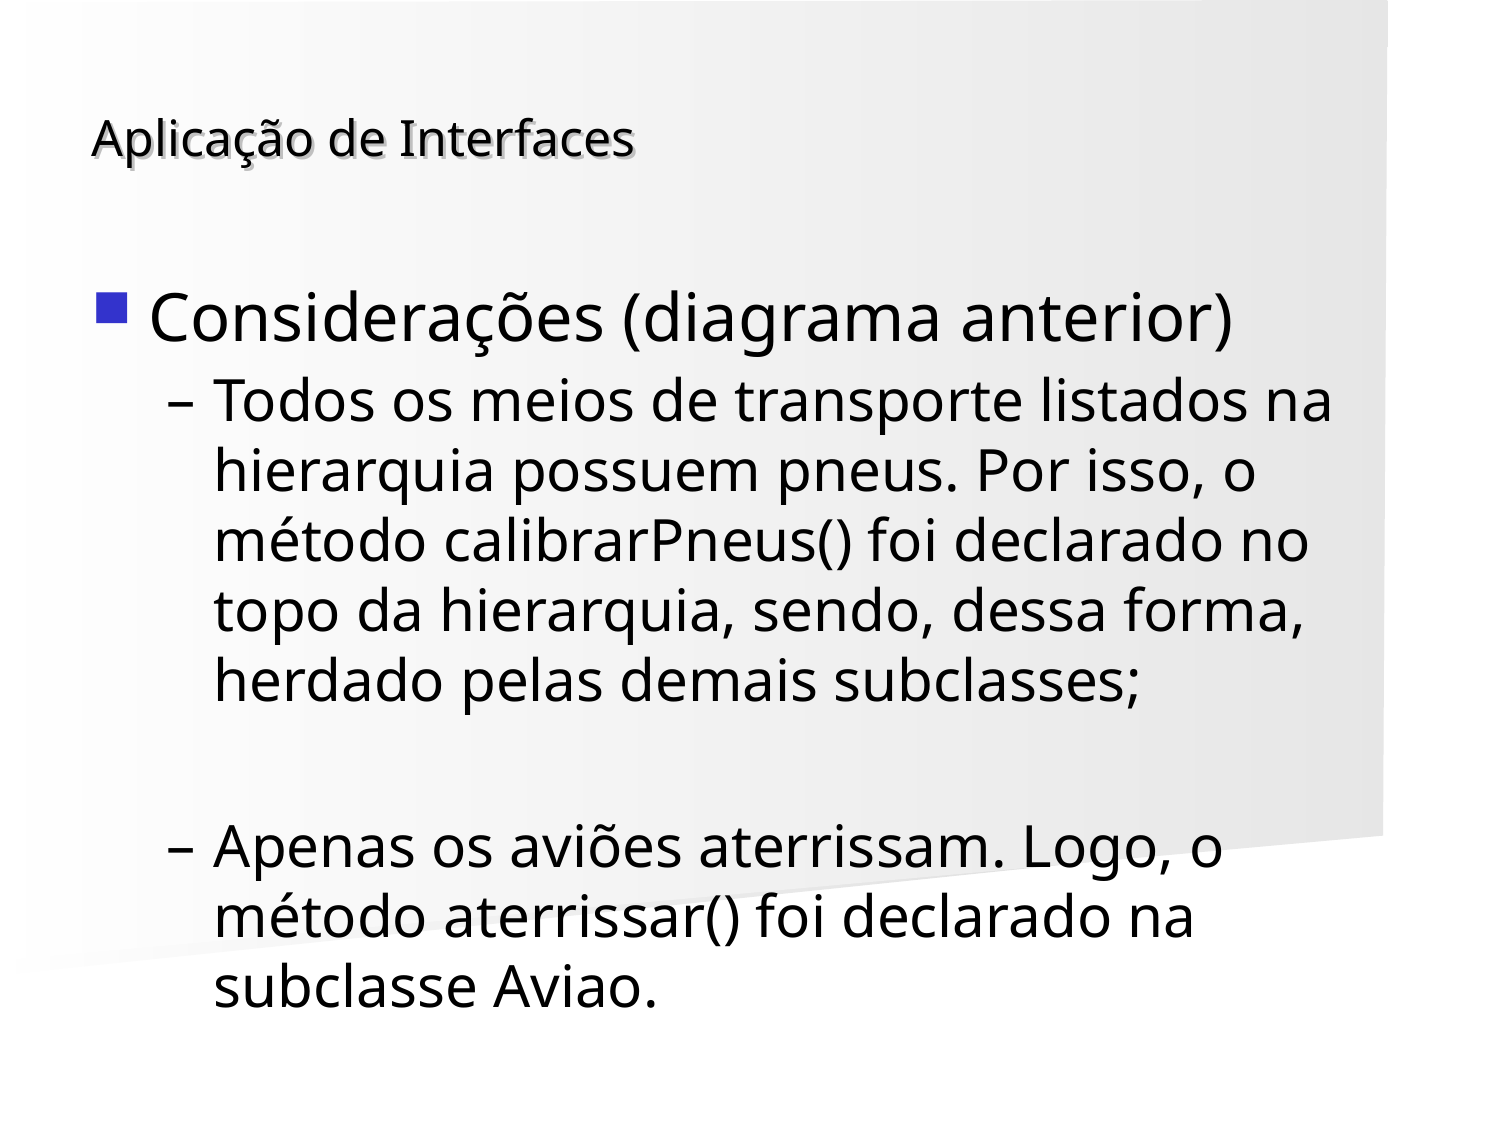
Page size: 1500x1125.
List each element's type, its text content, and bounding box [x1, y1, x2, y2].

title Aplicação de Interfaces [76, 42, 1427, 231]
list Considerações (diagrama anterior) Todos os meios de transporte listados na hierarquia possuem pneus. Por isso, o método calibrarPneus() foi declarado no topo da hierarquia, sendo, dessa forma, herdado pelas demais subclasses; Apenas os aviões aterrissam. Logo, o método aterrissar() foi declarado na subclasse Aviao. [76, 267, 1427, 1026]
